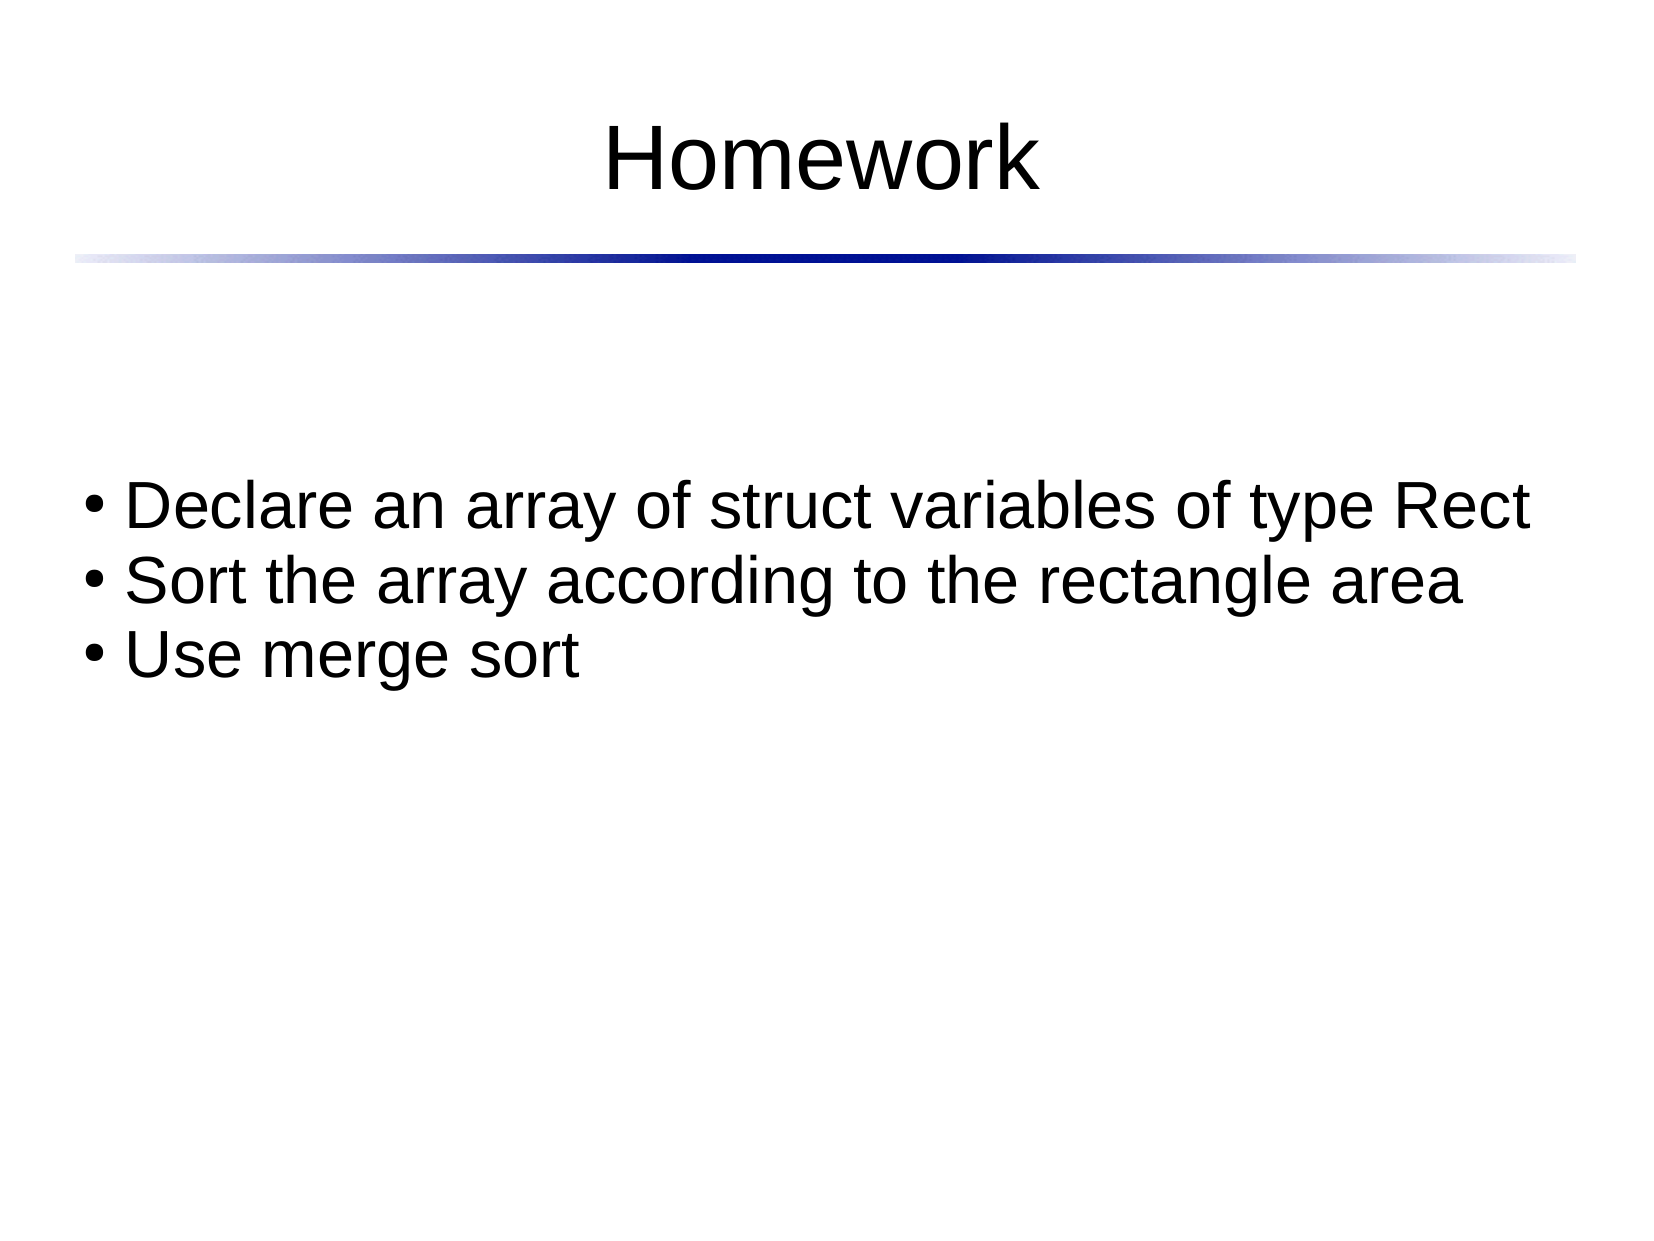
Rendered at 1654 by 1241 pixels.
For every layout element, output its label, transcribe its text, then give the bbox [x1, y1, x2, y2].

picture [75, 254, 1576, 263]
title Homework [77, 70, 1566, 246]
subtitle Declare an array of struct variables of type Rect Sort the array according to the rectangle area Use merge sort [82, 297, 1571, 863]
